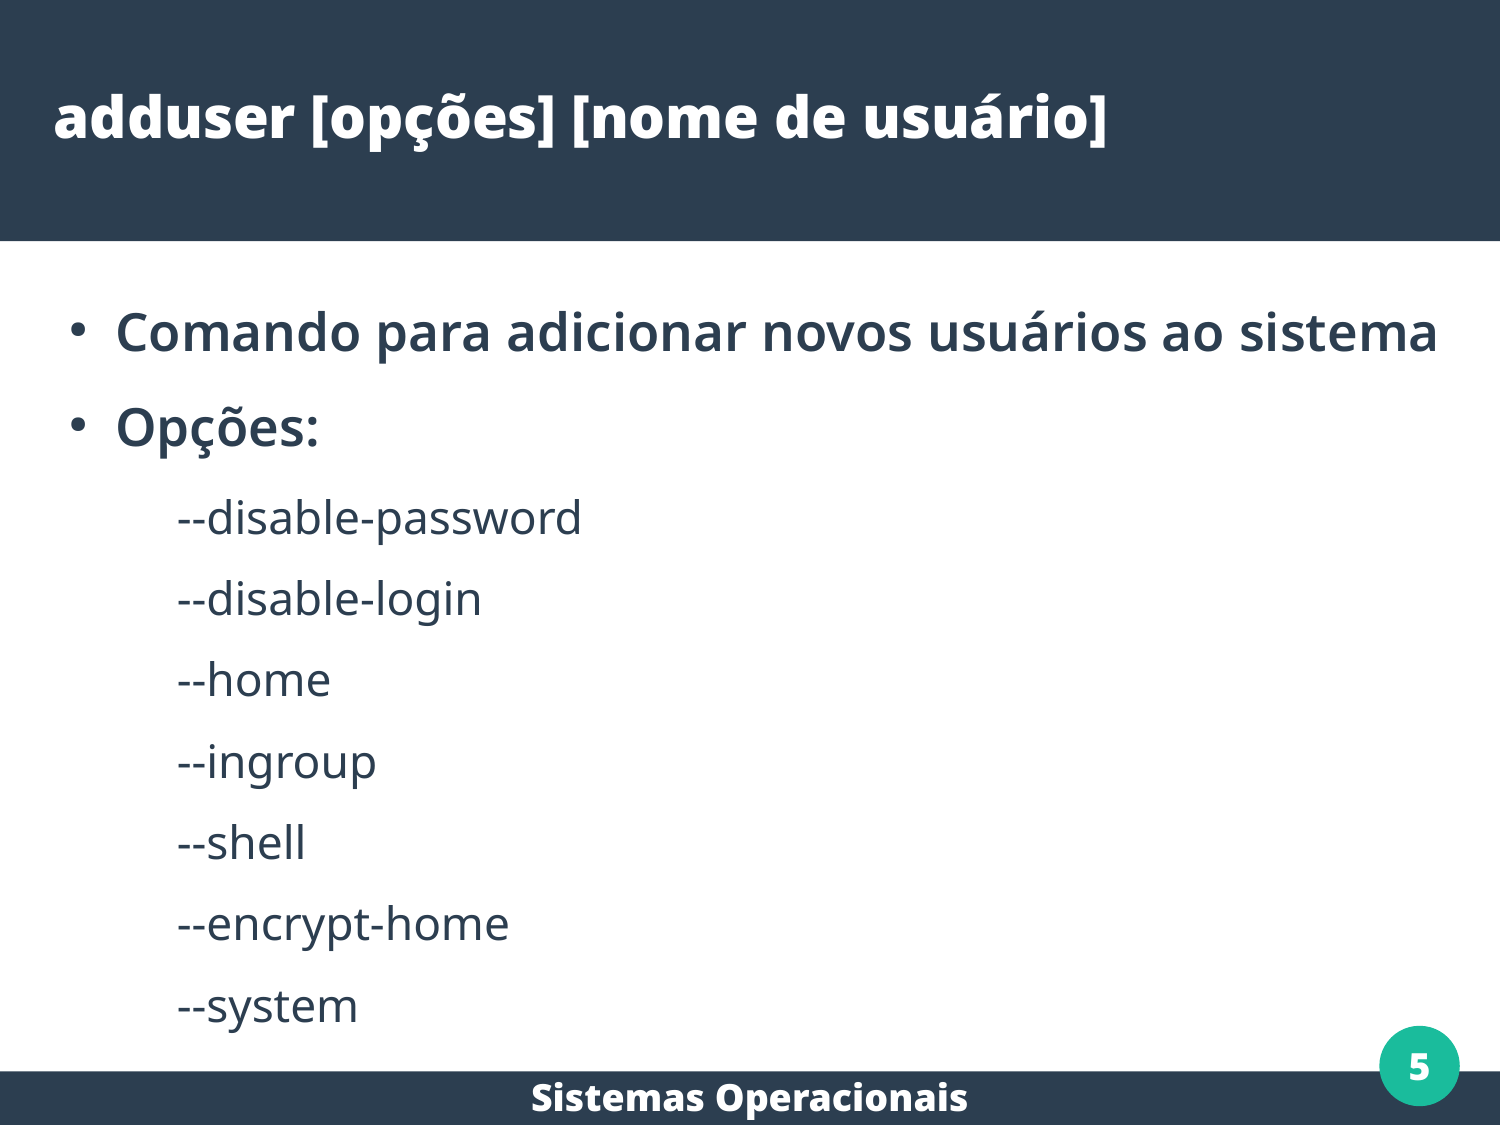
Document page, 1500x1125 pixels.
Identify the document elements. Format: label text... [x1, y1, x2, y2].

title adduser [opções] [nome de usuário] [53, 44, 1447, 188]
list Comando para adicionar novos usuários ao sistema Opções: --disable-password --disable-login --home --ingroup --shell --encrypt-home --system [53, 294, 1447, 1045]
